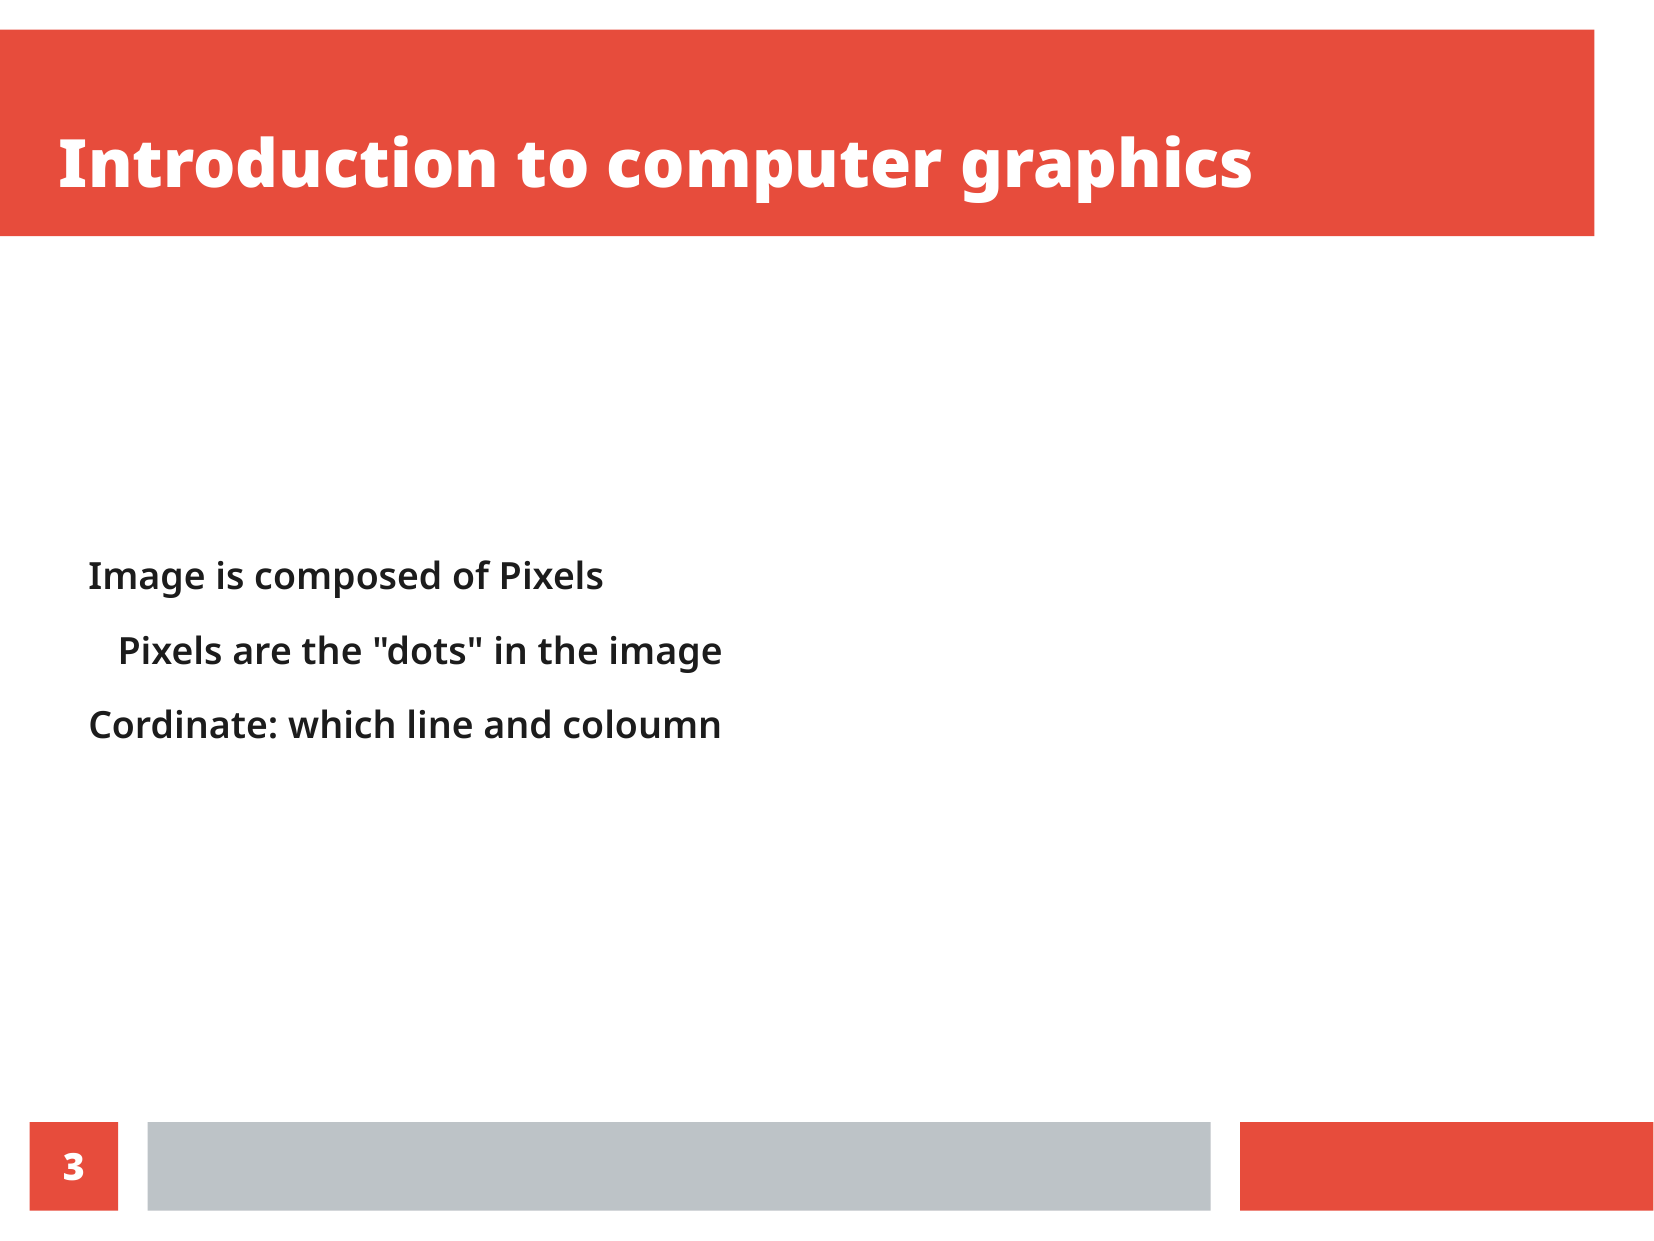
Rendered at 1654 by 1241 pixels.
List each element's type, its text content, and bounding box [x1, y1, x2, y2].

title Introduction to computer graphics [59, 59, 1595, 207]
list Image is composed of Pixels Pixels are the "dots" in the image Cordinate: which line and coloumn [59, 324, 1565, 1093]
